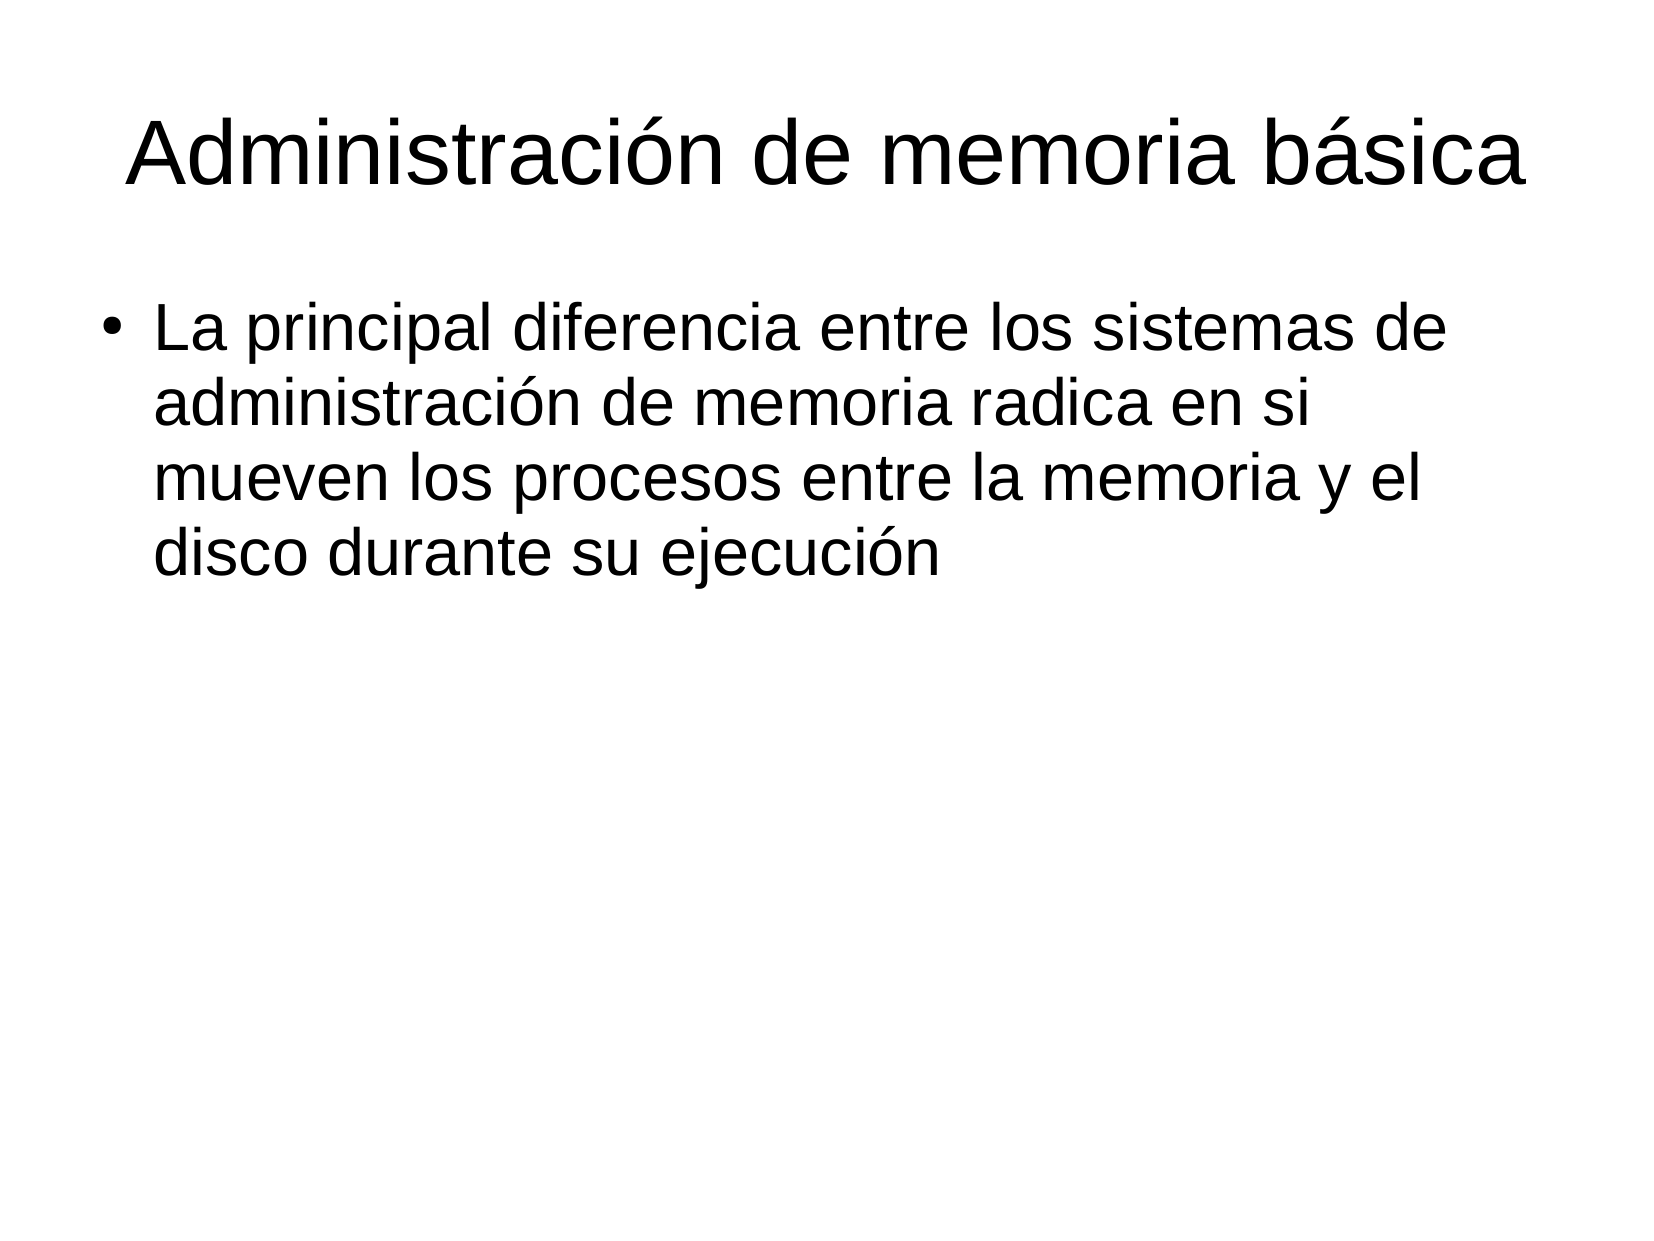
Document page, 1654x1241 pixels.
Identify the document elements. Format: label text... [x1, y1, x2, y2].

list La principal diferencia entre los sistemas de administración de memoria radica en si mueven los procesos entre la memoria y el disco durante su ejecución [82, 290, 1571, 1109]
title Administración de memoria básica [82, 49, 1571, 257]
